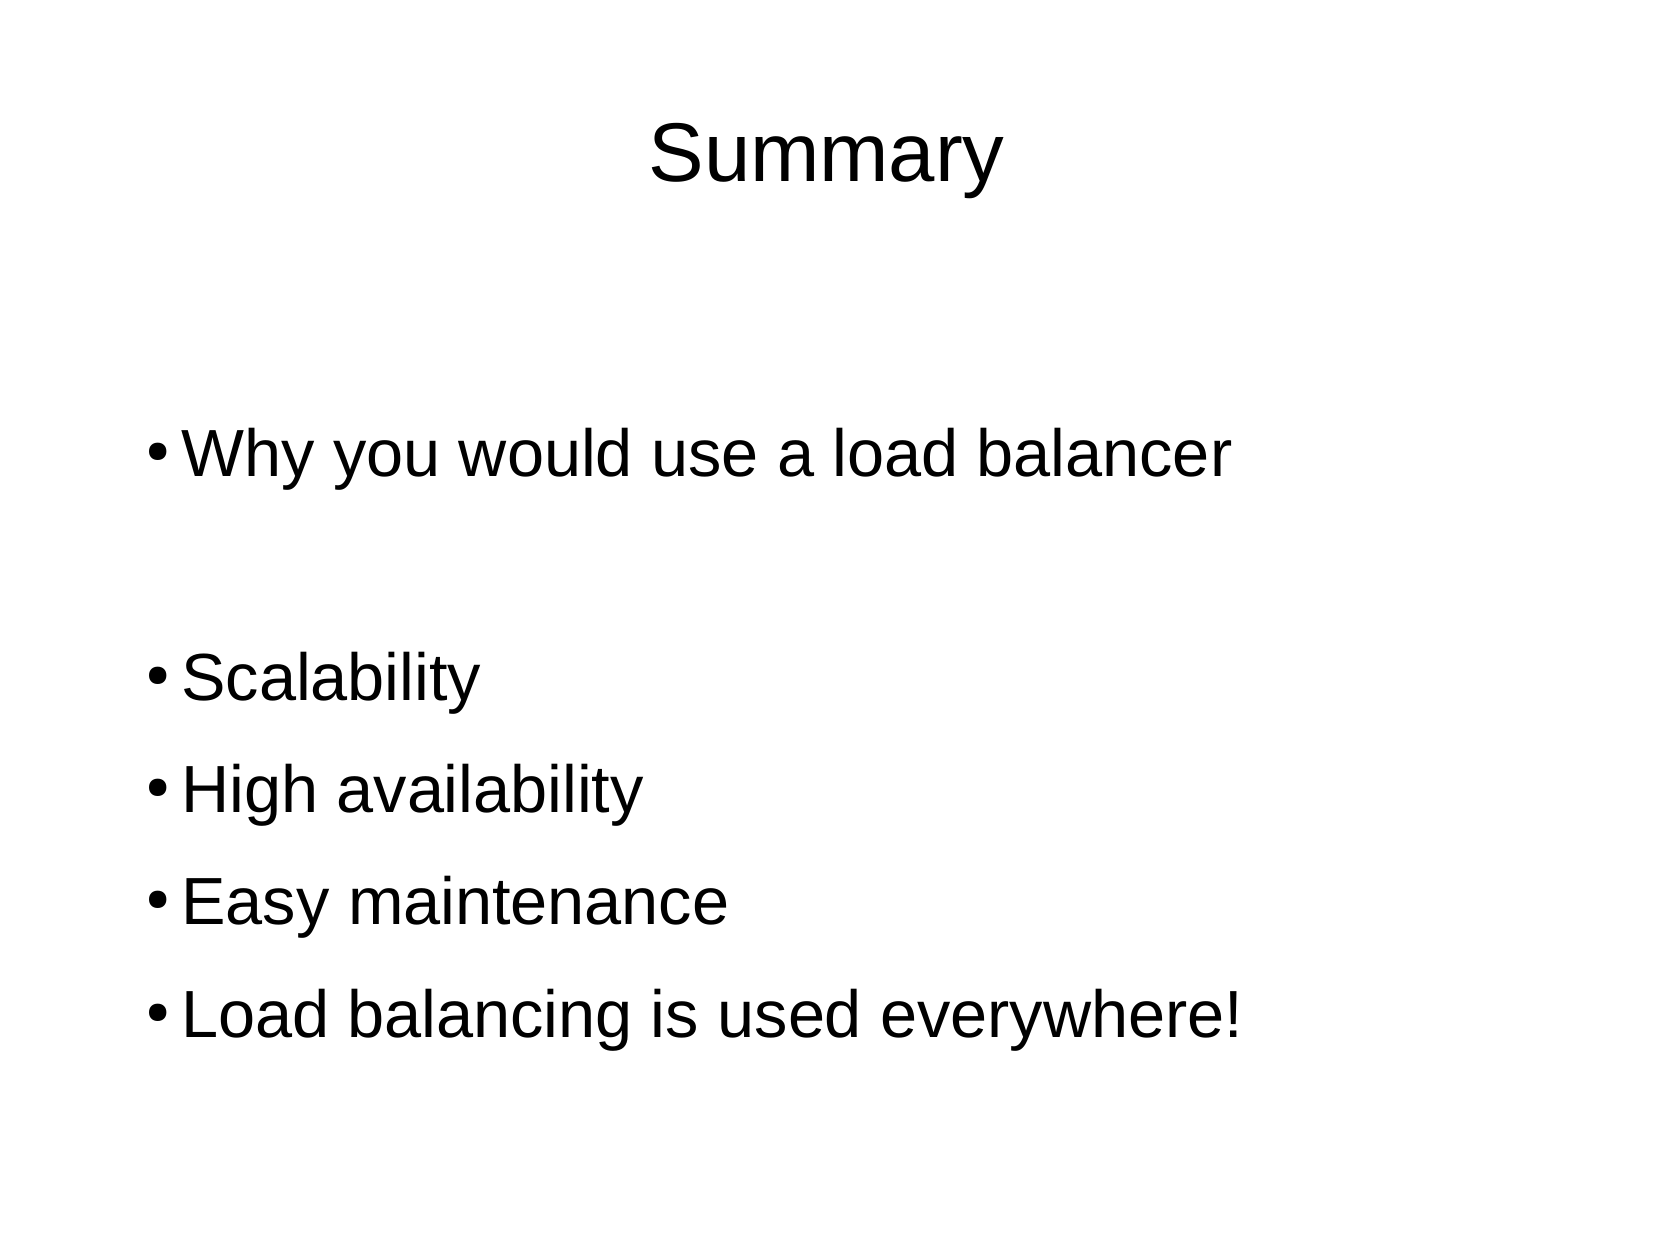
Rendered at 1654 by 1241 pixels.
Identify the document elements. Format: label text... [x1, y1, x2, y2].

text_box Why you would use a load balancer Scalability High availability Easy maintenance Load balancing is used everywhere! [130, 371, 1285, 1059]
title Summary [82, 49, 1571, 257]
